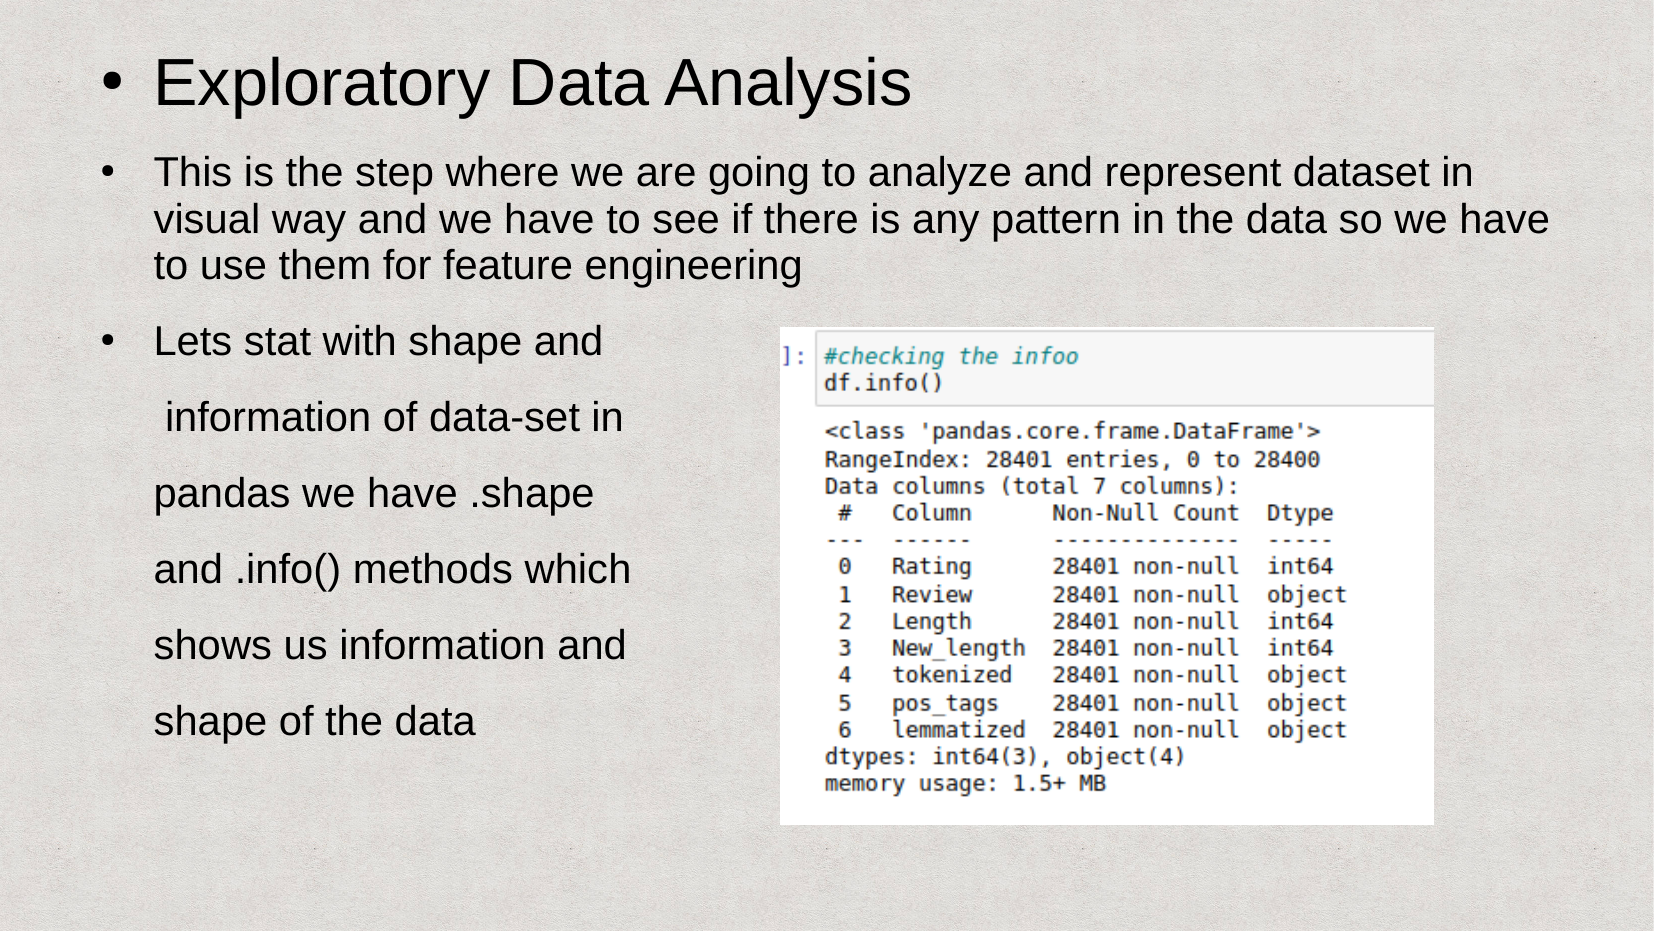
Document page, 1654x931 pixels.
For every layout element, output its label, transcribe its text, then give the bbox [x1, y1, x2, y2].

list Exploratory Data Analysis This is the step where we are going to analyze and represent dataset in visual way and we have to see if there is any pattern in the data so we have to use them for feature engineering Lets stat with shape and information of data-set in pandas we have .shape and .info() methods which shows us information and shape of the data [82, 45, 1571, 826]
picture [0, 0, 1654, 931]
